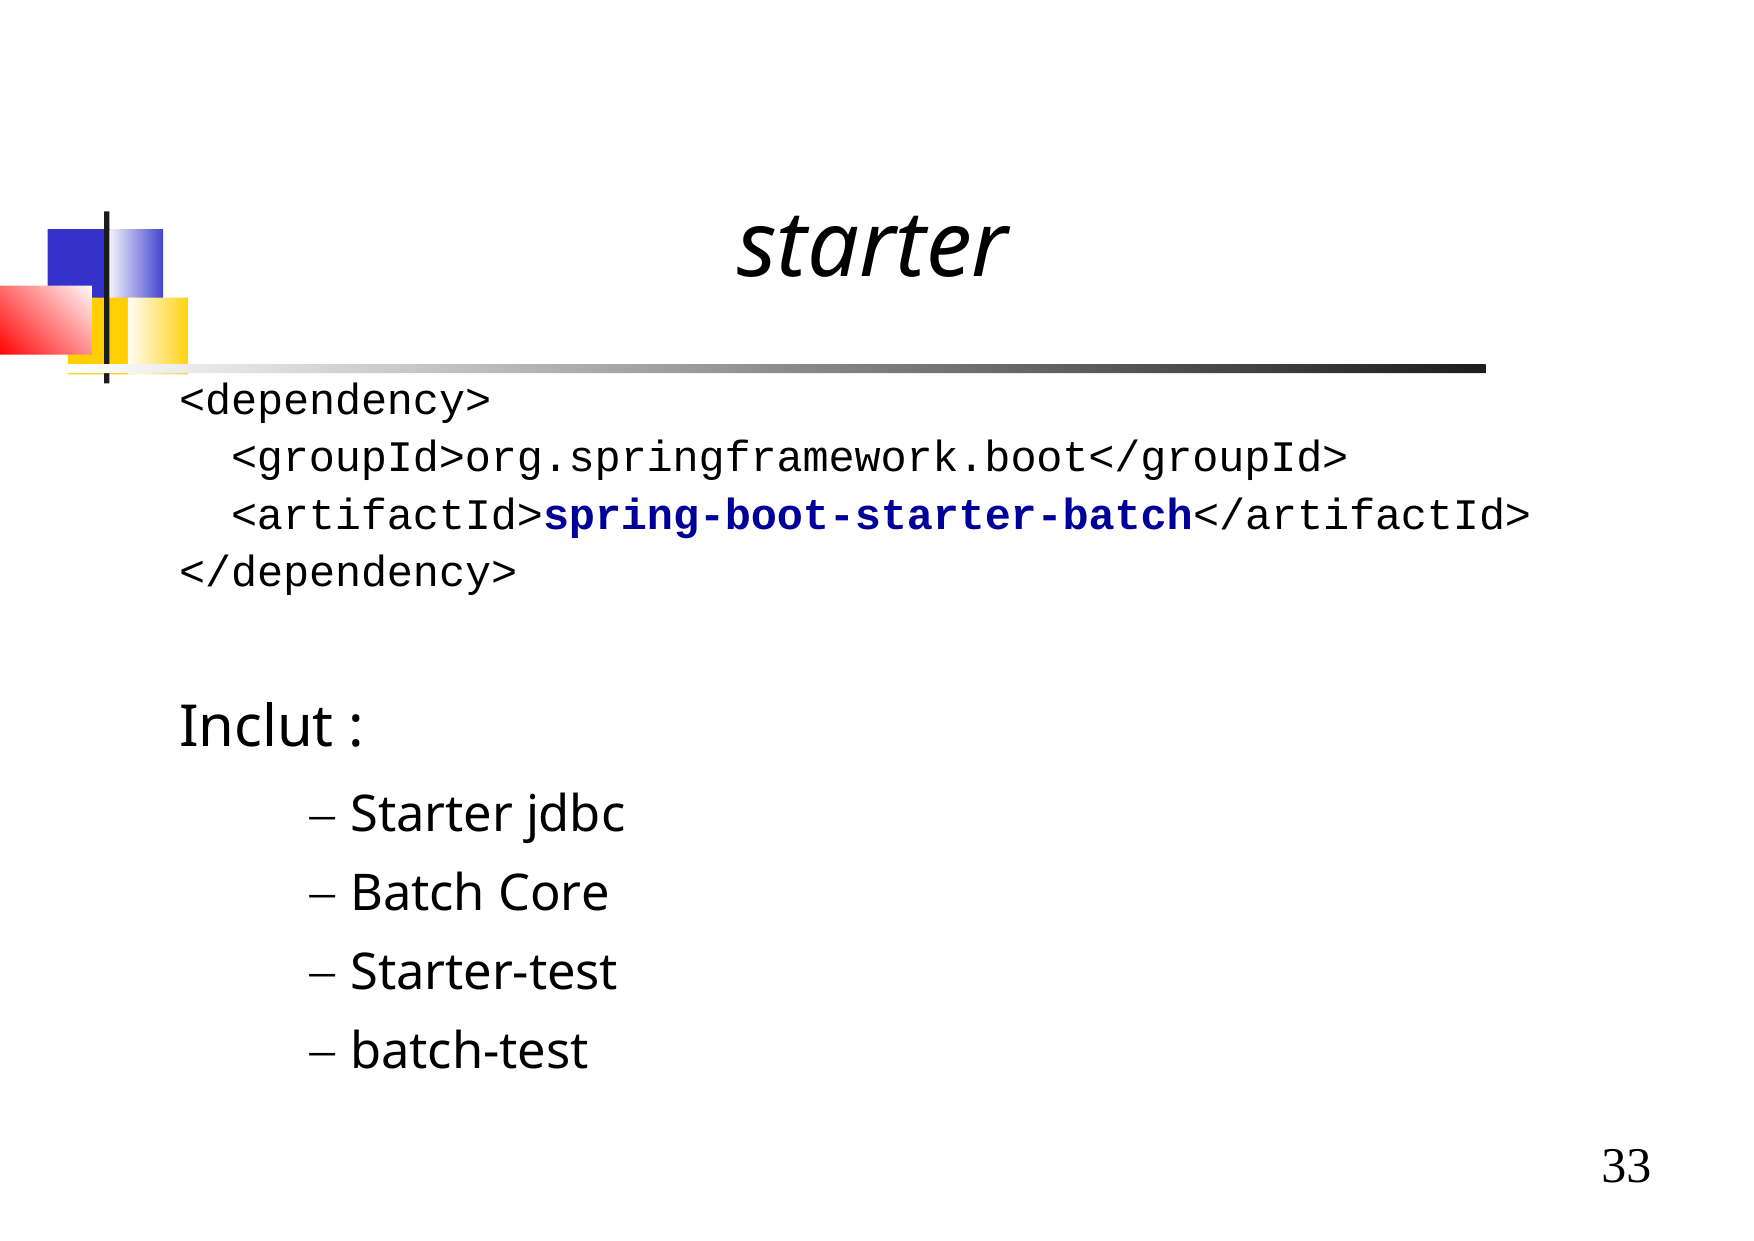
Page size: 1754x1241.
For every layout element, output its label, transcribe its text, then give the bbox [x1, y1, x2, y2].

title starter [179, 139, 1567, 351]
list <dependency> <groupId>org.springframework.boot</groupId> <artifactId>spring-boot-starter-batch</artifactId> </dependency> Inclut : Starter jdbc Batch Core Starter-test batch-test [179, 371, 1567, 1091]
